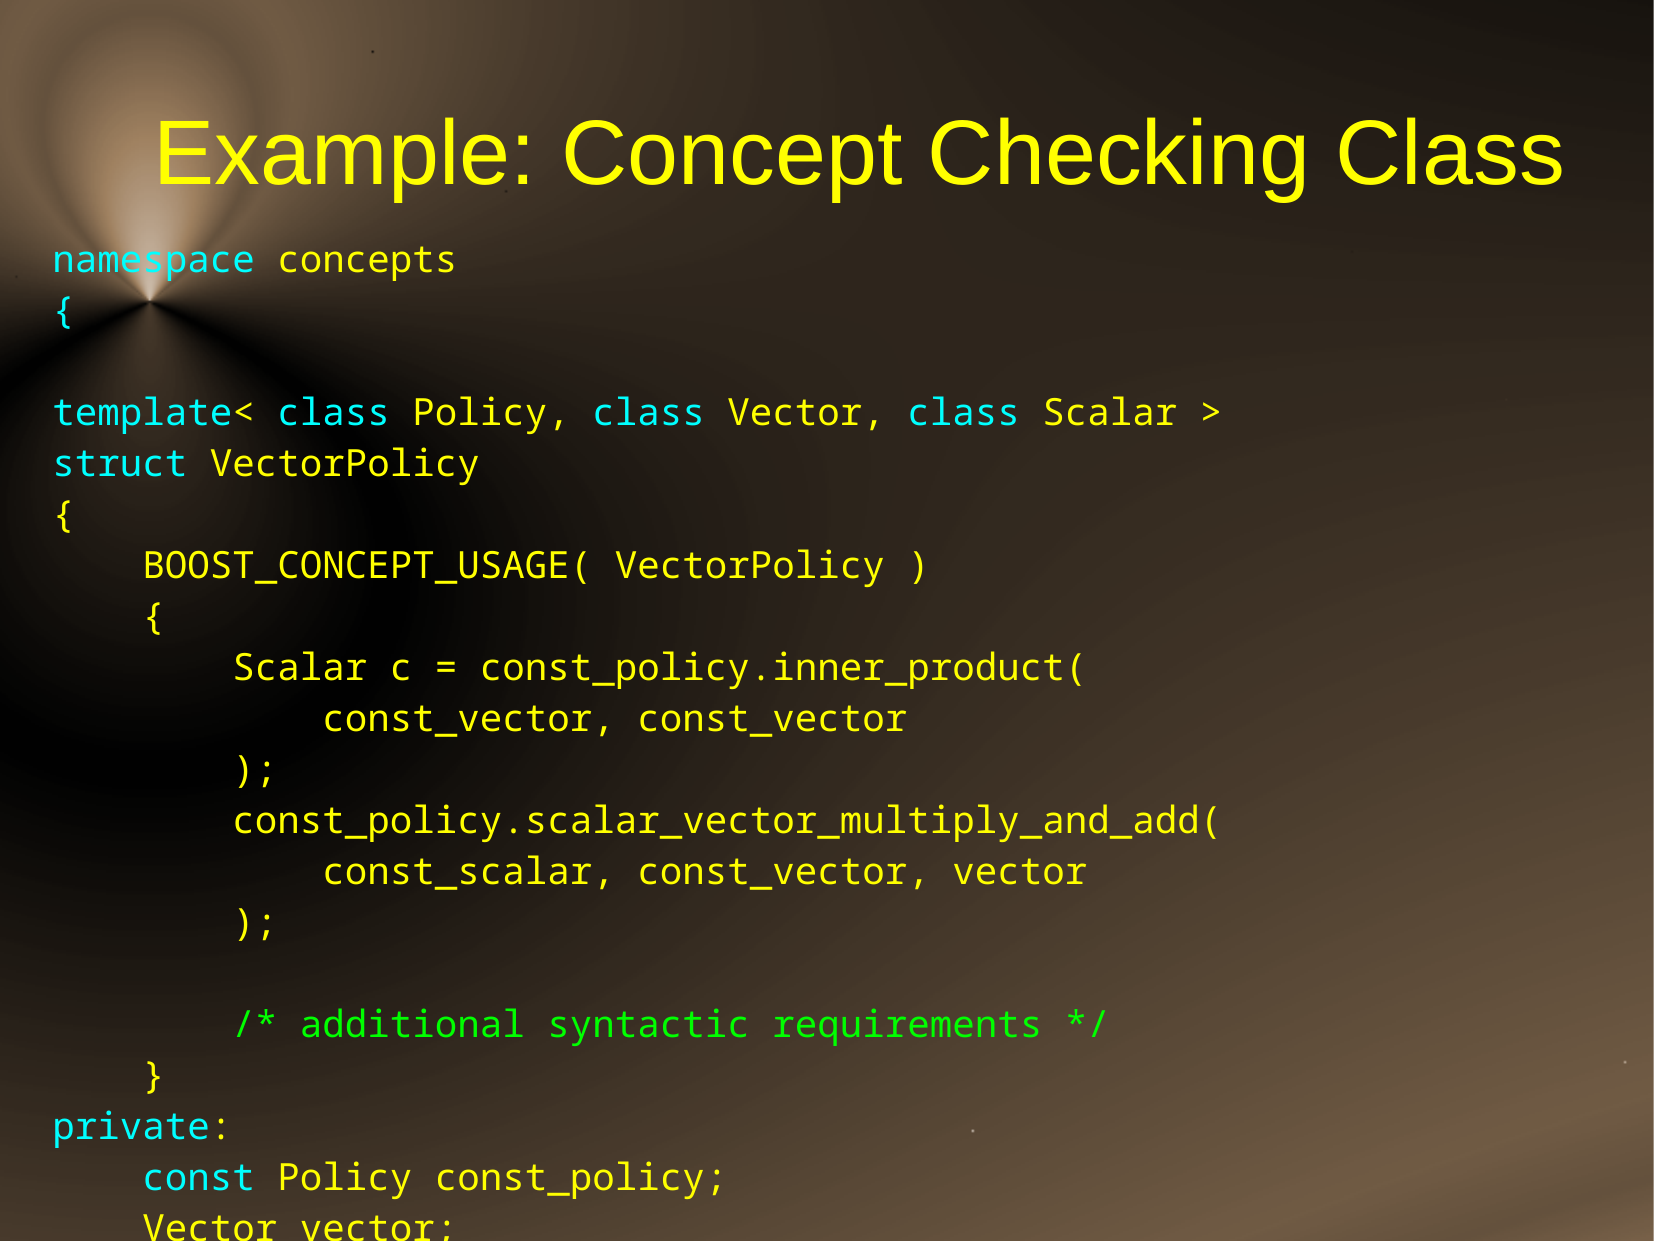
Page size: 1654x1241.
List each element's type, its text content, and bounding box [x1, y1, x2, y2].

picture [237, 1223, 249, 1239]
text_box namespace concepts { template< class Policy, class Vector, class Scalar > struct VectorPolicy { BOOST_CONCEPT_USAGE( VectorPolicy ) { Scalar c = const_policy.inner_product( const_vector, const_vector ); const_policy.scalar_vector_multiply_and_add( const_scalar, const_vector, vector ); /* additional syntactic requirements */ } private: const Policy const_policy; Vector vector; const Vector const_vector; const Scalar const_scalar; }; } // namespace concepts [37, 225, 1613, 1178]
title Example: Concept Checking Class [150, 49, 1571, 225]
picture [0, 0, 1654, 1241]
picture [328, 1223, 339, 1229]
picture [394, 1223, 406, 1239]
picture [170, 1223, 181, 1229]
